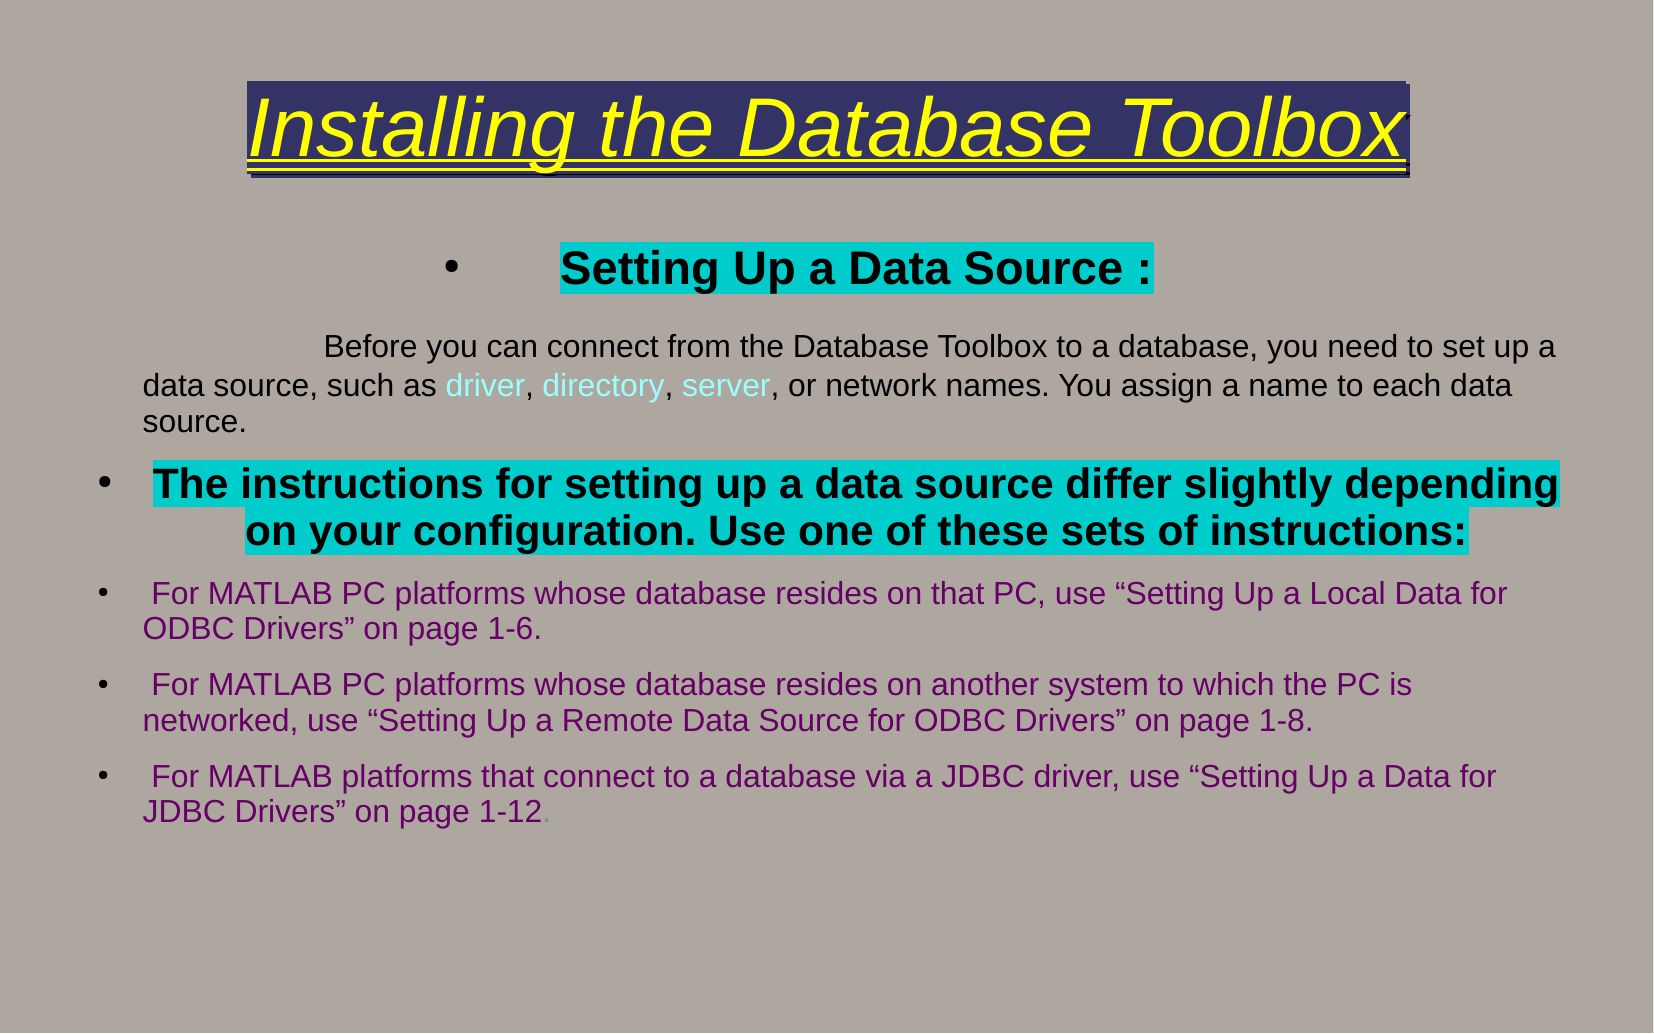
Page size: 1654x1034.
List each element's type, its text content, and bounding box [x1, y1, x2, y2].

list Setting Up a Data Source : Before you can connect from the Database Toolbox to a database, you need to set up a data source, such as driver, directory, server, or network names. You assign a name to each data source. The instructions for setting up a data source differ slightly depending on your configuration. Use one of these sets of instructions: For MATLAB PC platforms whose database resides on that PC, use “Setting Up a Local Data for ODBC Drivers” on page 1-6. For MATLAB PC platforms whose database resides on another system to which the PC is networked, use “Setting Up a Remote Data Source for ODBC Drivers” on page 1-8. For MATLAB platforms that connect to a database via a JDBC driver, use “Setting Up a Data for JDBC Drivers” on page 1-12. [82, 241, 1571, 842]
title Installing the Database Toolbox [82, 41, 1571, 214]
